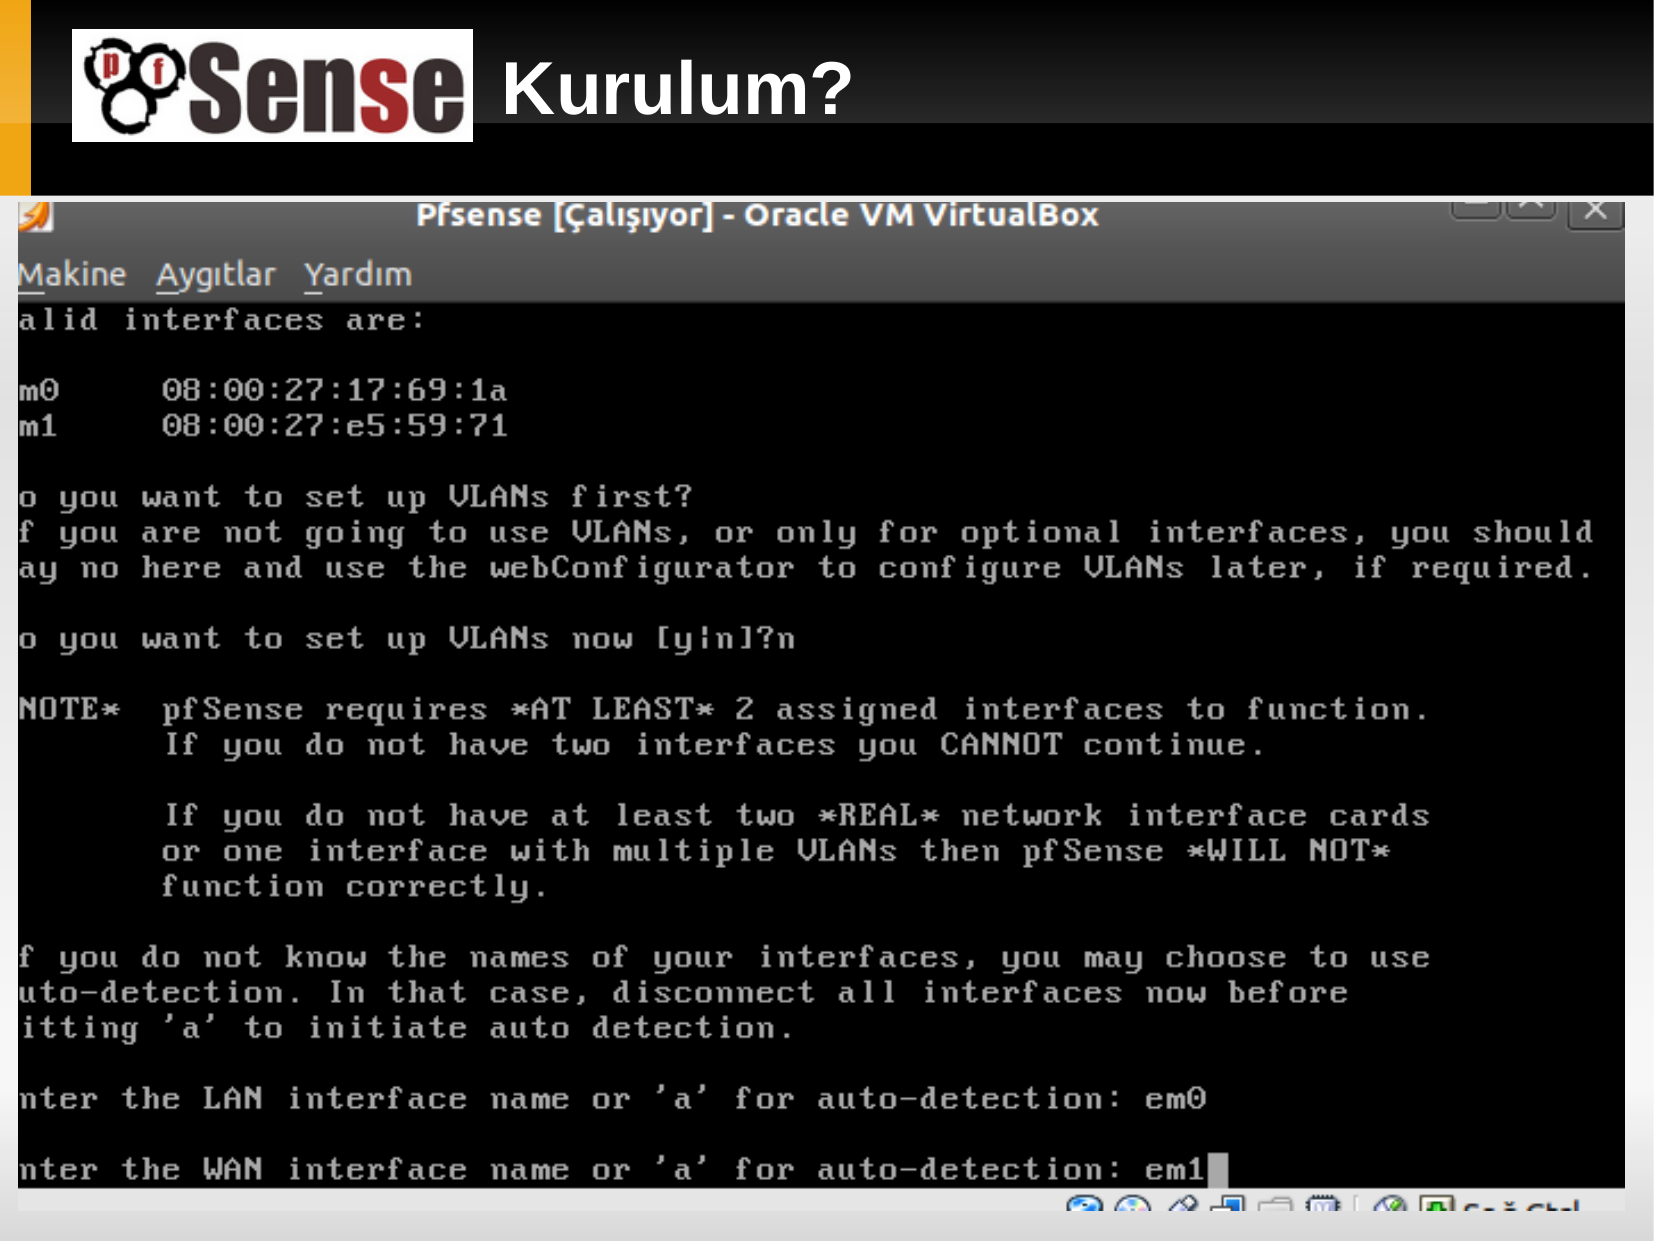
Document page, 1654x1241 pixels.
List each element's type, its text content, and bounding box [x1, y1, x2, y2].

picture [0, 0, 1654, 1241]
title Kurulum? [501, 0, 1625, 178]
